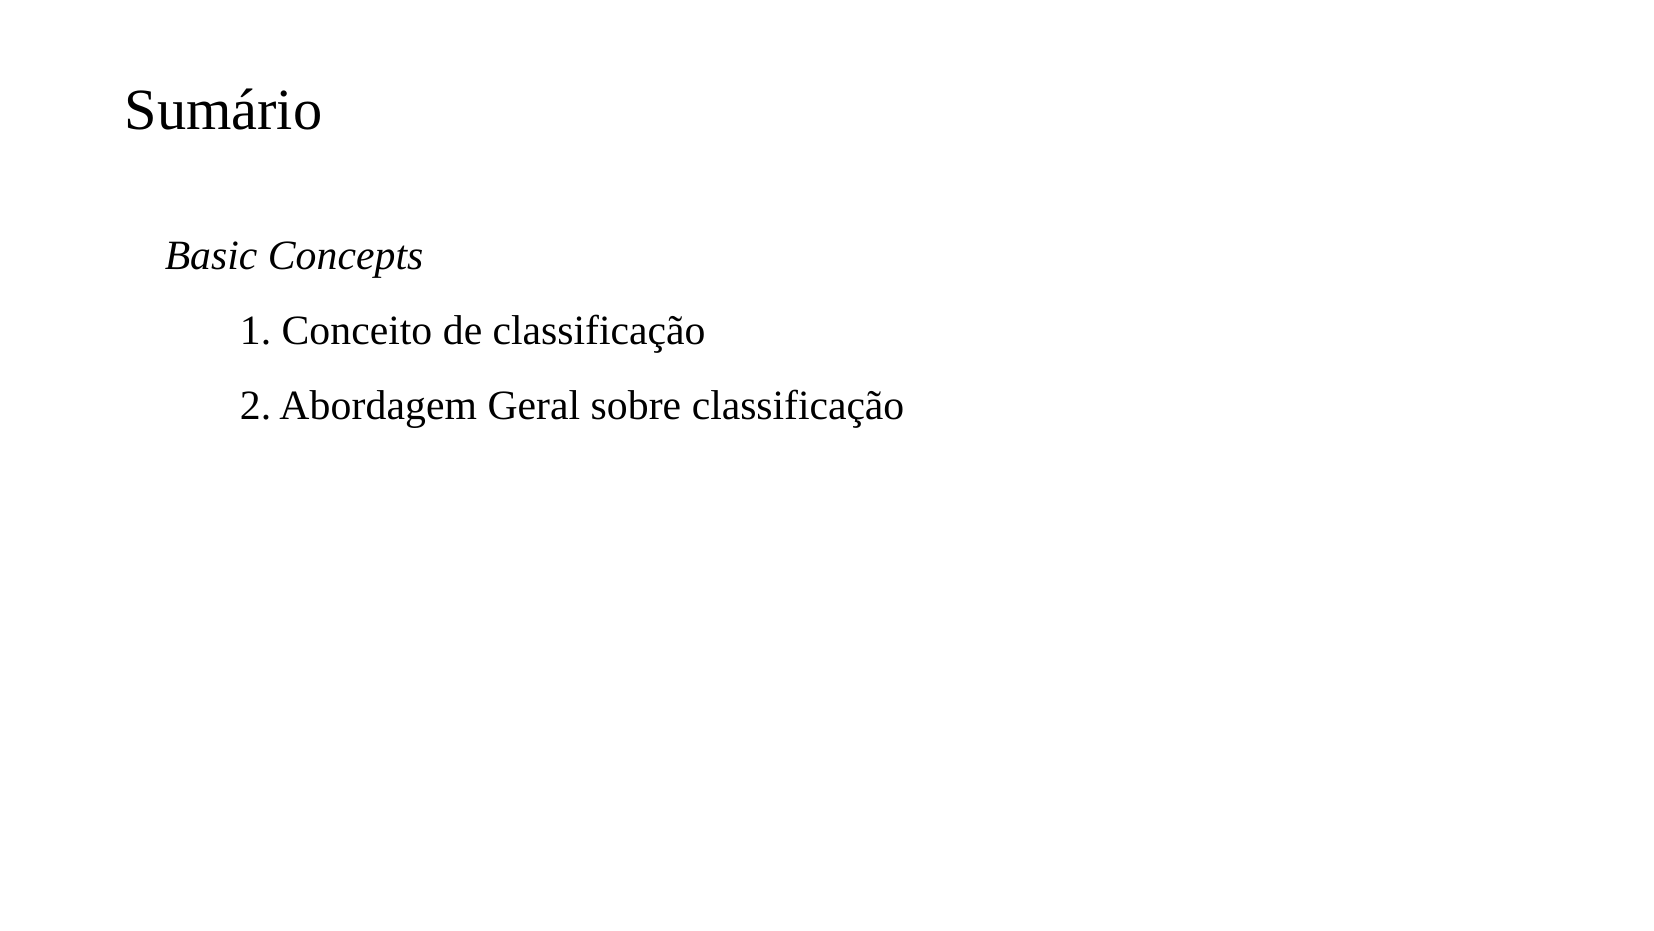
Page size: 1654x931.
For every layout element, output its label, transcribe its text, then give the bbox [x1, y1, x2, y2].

text_box 2. Abordagem Geral sobre classificação [225, 375, 938, 483]
text_box Basic Concepts [150, 225, 676, 333]
text_box 1. Conceito de classificação [225, 300, 751, 375]
text_box Sumário [110, 70, 338, 151]
